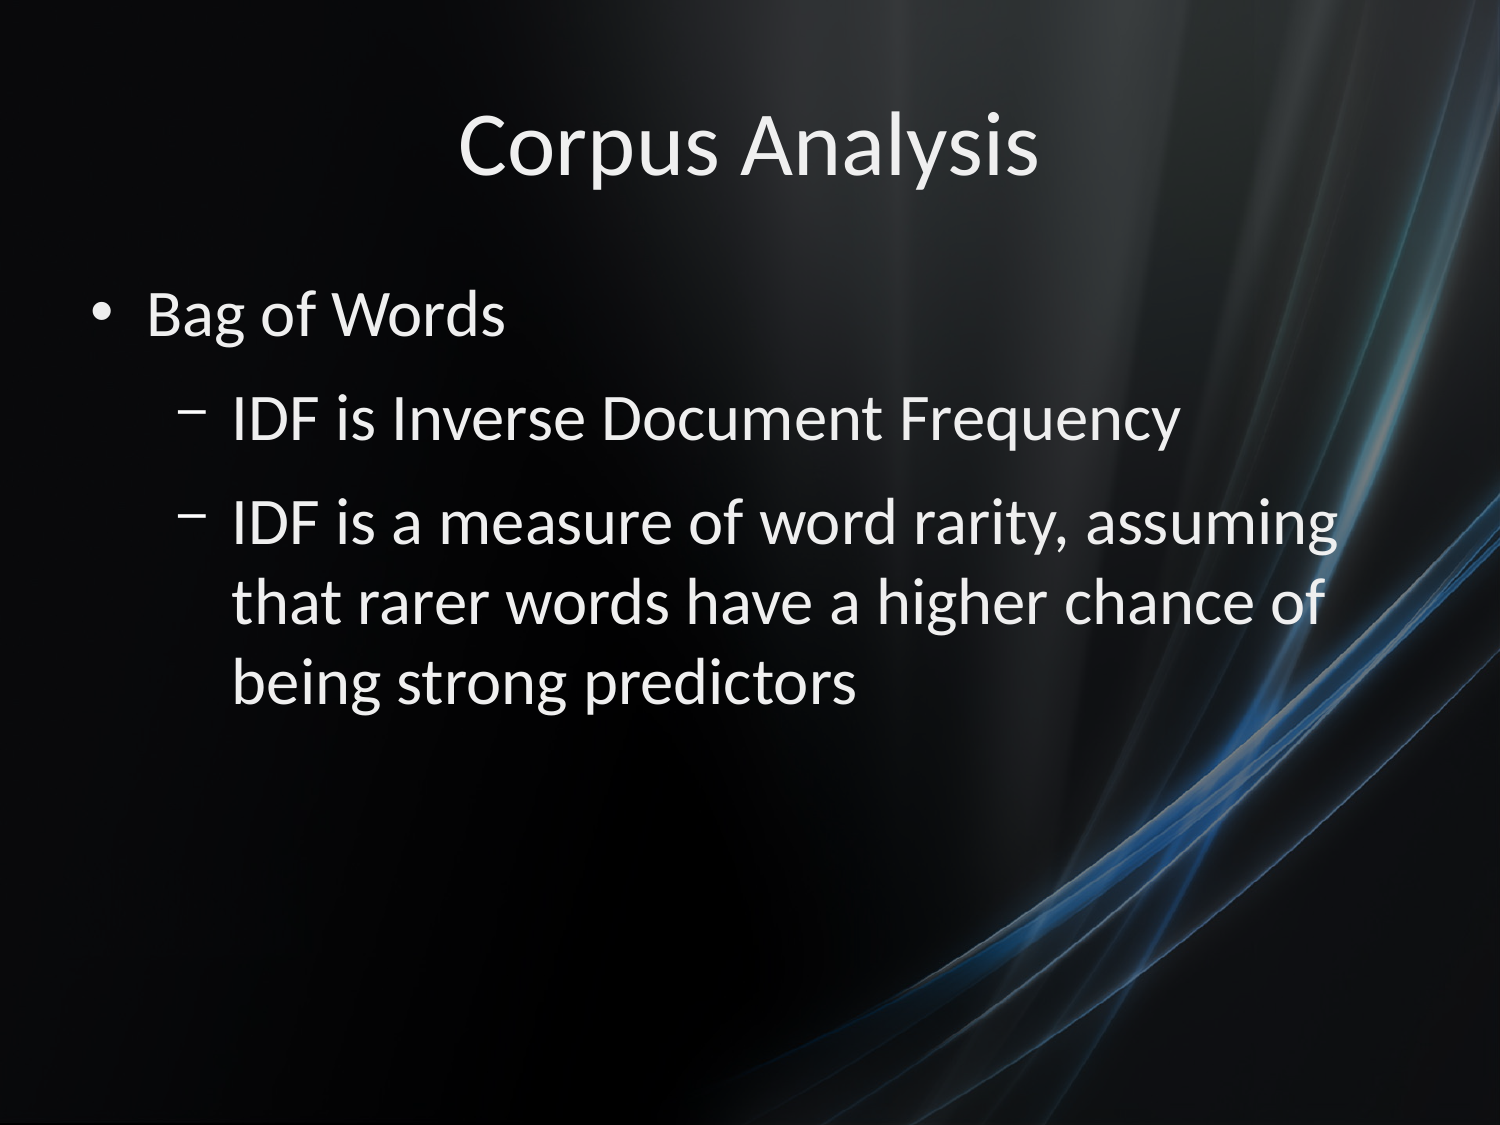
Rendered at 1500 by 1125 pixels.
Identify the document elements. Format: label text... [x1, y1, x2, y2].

title Corpus Analysis [75, 45, 1425, 233]
text_box [0, 0, 1500, 1125]
list Bag of Words IDF is Inverse Document Frequency IDF is a measure of word rarity, assuming that rarer words have a higher chance of being strong predictors [75, 262, 1426, 1005]
